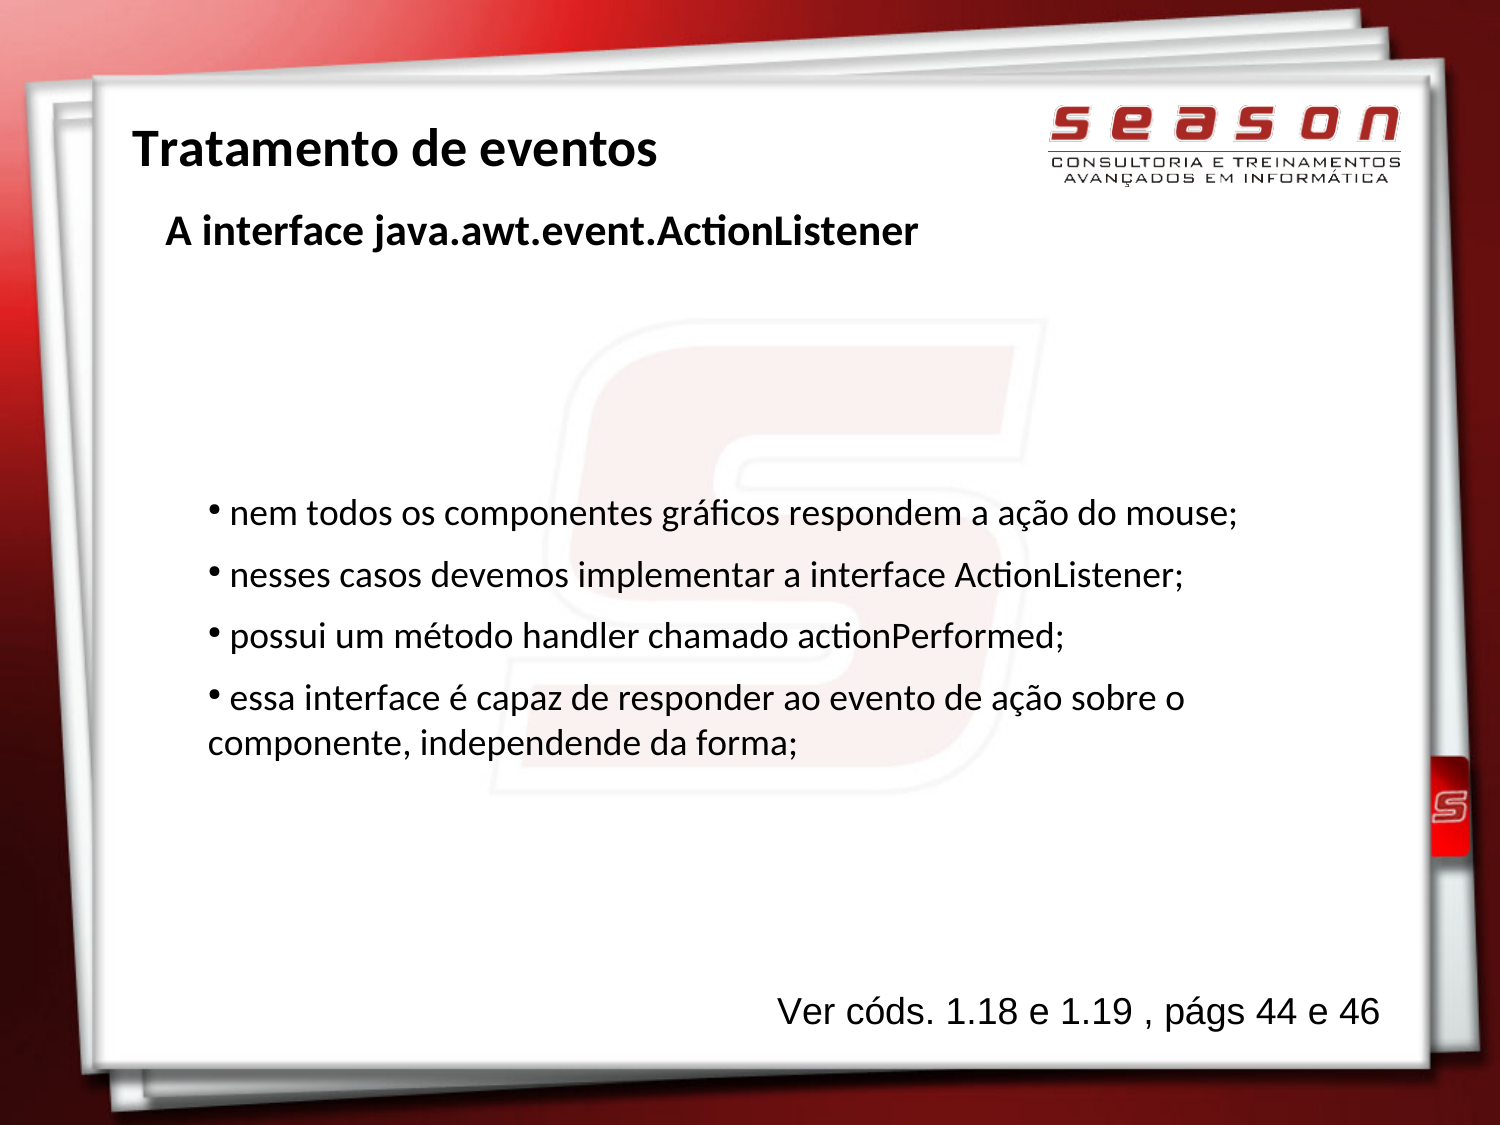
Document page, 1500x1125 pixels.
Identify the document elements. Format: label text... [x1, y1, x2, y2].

picture [0, 0, 1500, 1125]
text_box A interface java.awt.event.ActionListener [165, 201, 1240, 255]
text_box Ver códs. 1.18 e 1.19 , págs 44 e 46 [708, 979, 1396, 1040]
text_box nem todos os componentes gráficos respondem a ação do mouse; nesses casos devemos implementar a interface ActionListener; possui um método handler chamado actionPerformed; essa interface é capaz de responder ao evento de ação sobre o componente, independende da forma; [207, 357, 1328, 894]
title Tratamento de eventos [118, 33, 1394, 257]
